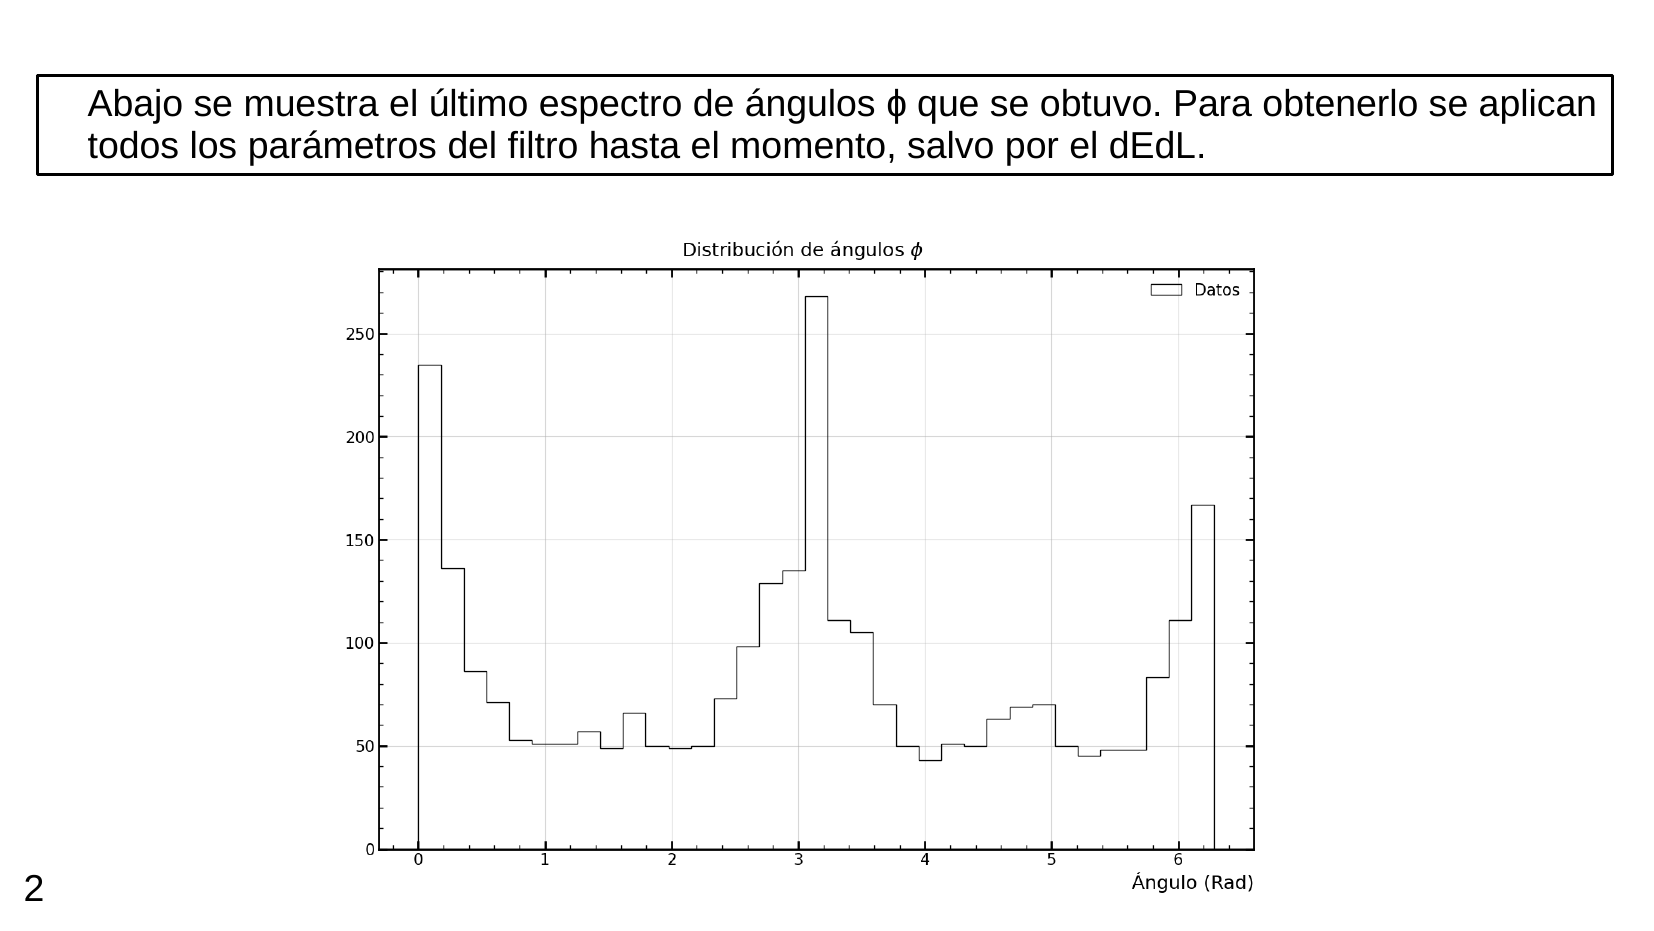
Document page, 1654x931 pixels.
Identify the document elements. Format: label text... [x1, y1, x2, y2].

picture [337, 231, 1261, 901]
text_box <number> [8, 860, 638, 931]
text_box Abajo se muestra el último espectro de ángulos ɸ que se obtuvo. Para obtenerlo se aplican todos los parámetros del filtro hasta el momento, salvo por el dEdL. [37, 75, 1613, 175]
